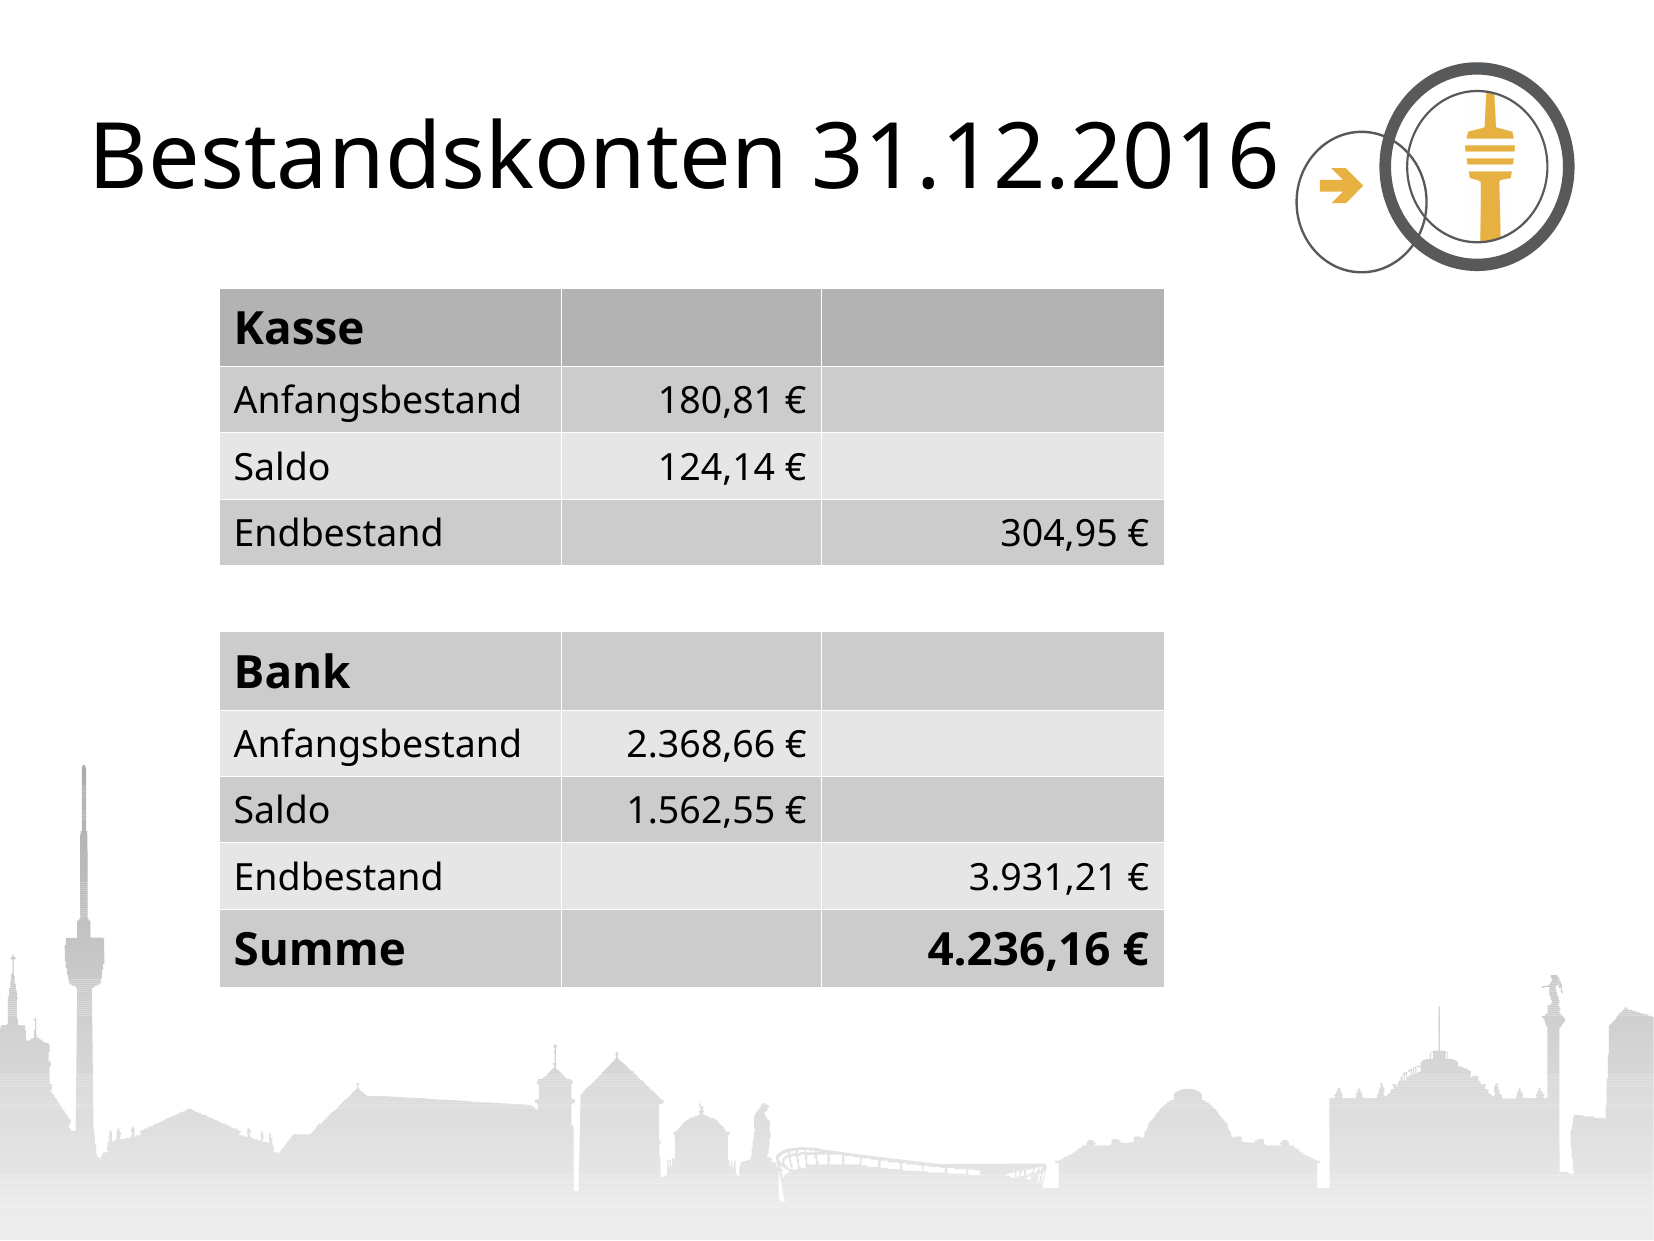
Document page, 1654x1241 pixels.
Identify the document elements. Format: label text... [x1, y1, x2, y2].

table_cell Endbestand [220, 843, 561, 909]
table_cell 124,14 € [562, 433, 821, 499]
table_cell [821, 565, 1164, 632]
table_cell [562, 910, 821, 987]
table_cell [562, 500, 821, 565]
table_header [562, 289, 821, 366]
table_cell [561, 565, 821, 632]
table_cell Endbestand [220, 500, 561, 565]
table_header [822, 289, 1164, 366]
table_cell [562, 632, 821, 710]
title Bestandskonten 31.12.2016 [82, 45, 1288, 261]
table_cell Anfangsbestand [220, 711, 561, 776]
table_cell Saldo [220, 777, 561, 842]
table_cell 4.236,16 € [822, 910, 1164, 987]
table_cell [822, 711, 1164, 776]
table_cell [822, 367, 1164, 432]
table_cell 304,95 € [822, 500, 1164, 565]
table_cell [562, 843, 821, 909]
table_cell Saldo [220, 433, 561, 499]
table_cell [822, 777, 1164, 842]
table_cell [822, 632, 1164, 710]
table_cell 2.368,66 € [562, 711, 821, 776]
table_cell 180,81 € [562, 367, 821, 432]
table_cell Summe [220, 910, 561, 987]
table_cell 1.562,55 € [562, 777, 821, 842]
table_cell Bank [220, 632, 561, 710]
table_header Kasse [220, 289, 561, 366]
table_cell [219, 565, 561, 632]
table_cell Anfangsbestand [220, 367, 561, 432]
table_cell 3.931,21 € [822, 843, 1164, 909]
table_cell [822, 433, 1164, 499]
